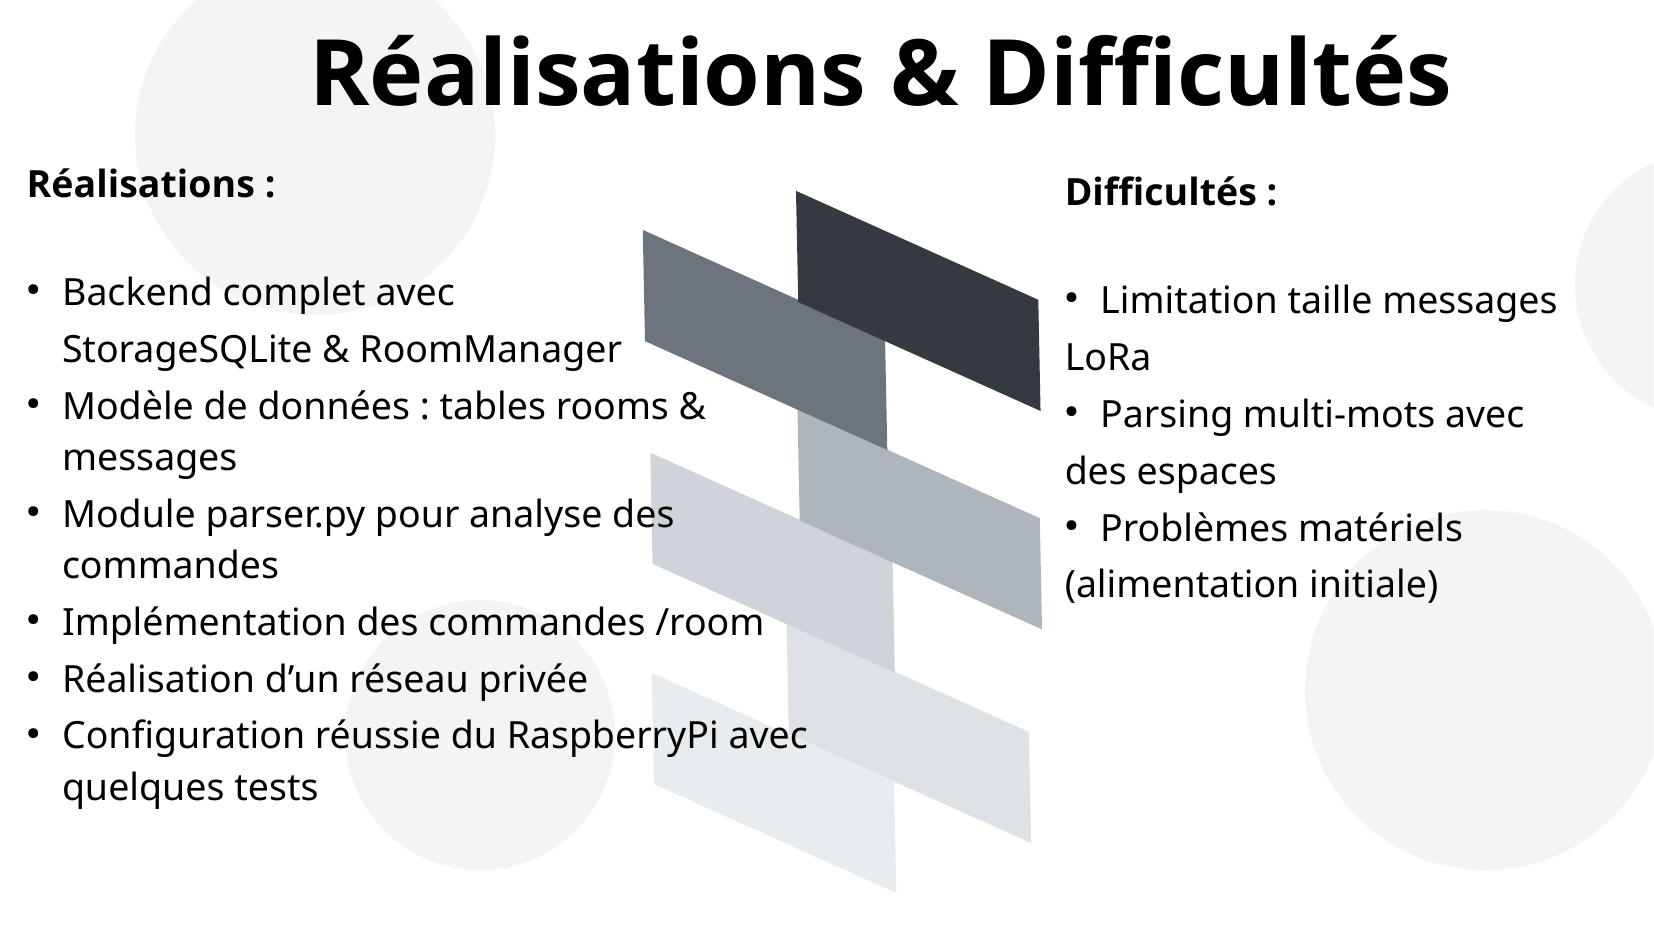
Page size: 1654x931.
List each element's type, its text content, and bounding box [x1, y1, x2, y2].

text_box Réalisations & Difficultés [225, 0, 1538, 163]
text_box Difficultés : Limitation taille messages LoRa Parsing multi-mots avec des espaces Problèmes matériels (alimentation initiale) [1050, 157, 1654, 617]
text_box Réalisations : Backend complet avec StorageSQLite & RoomManager Modèle de données : tables rooms & messages Module parser.py pour analyse des commandes Implémentation des commandes /room Réalisation d’un réseau privée Configuration réussie du RaspberryPi avec quelques tests [11, 150, 849, 863]
